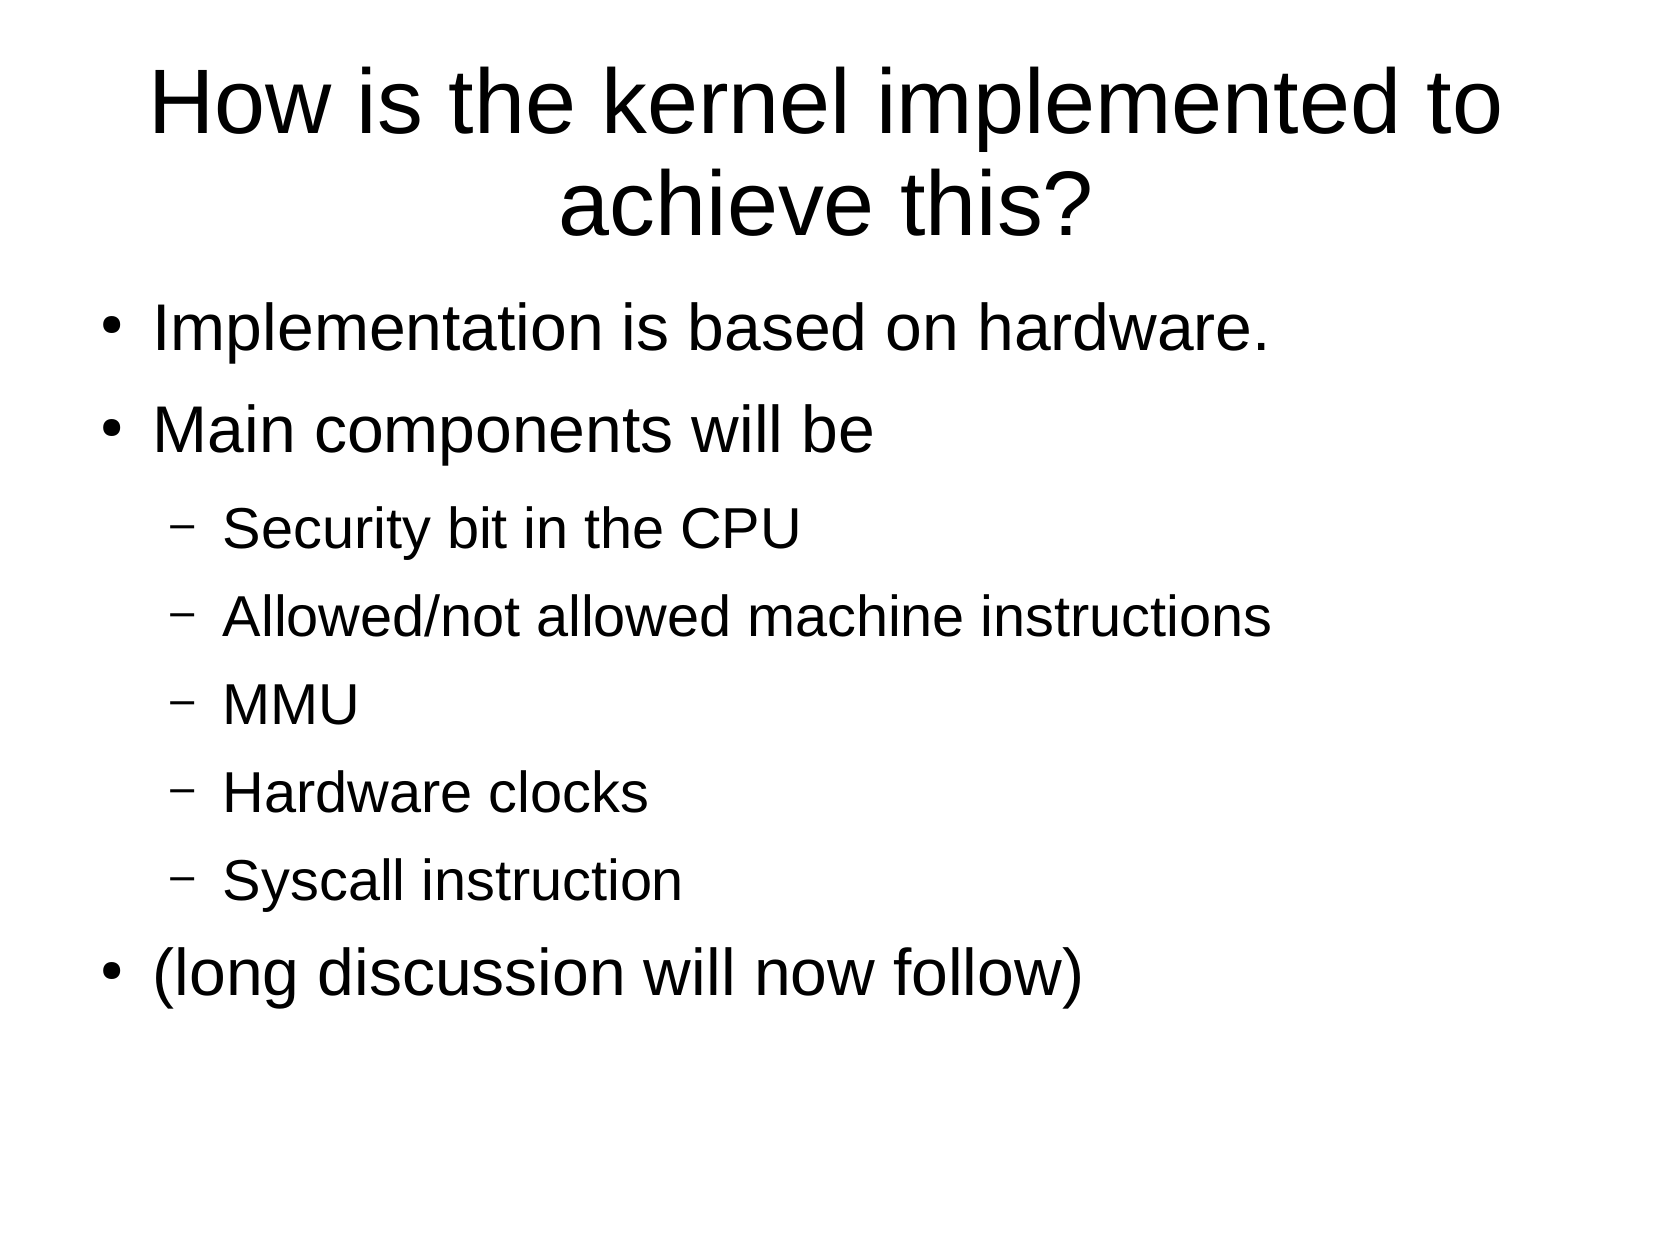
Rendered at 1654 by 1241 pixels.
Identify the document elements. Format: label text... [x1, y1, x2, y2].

list Implementation is based on hardware. Main components will be Security bit in the CPU Allowed/not allowed machine instructions MMU Hardware clocks Syscall instruction (long discussion will now follow) [82, 290, 1571, 1010]
title How is the kernel implemented to achieve this? [82, 49, 1571, 257]
